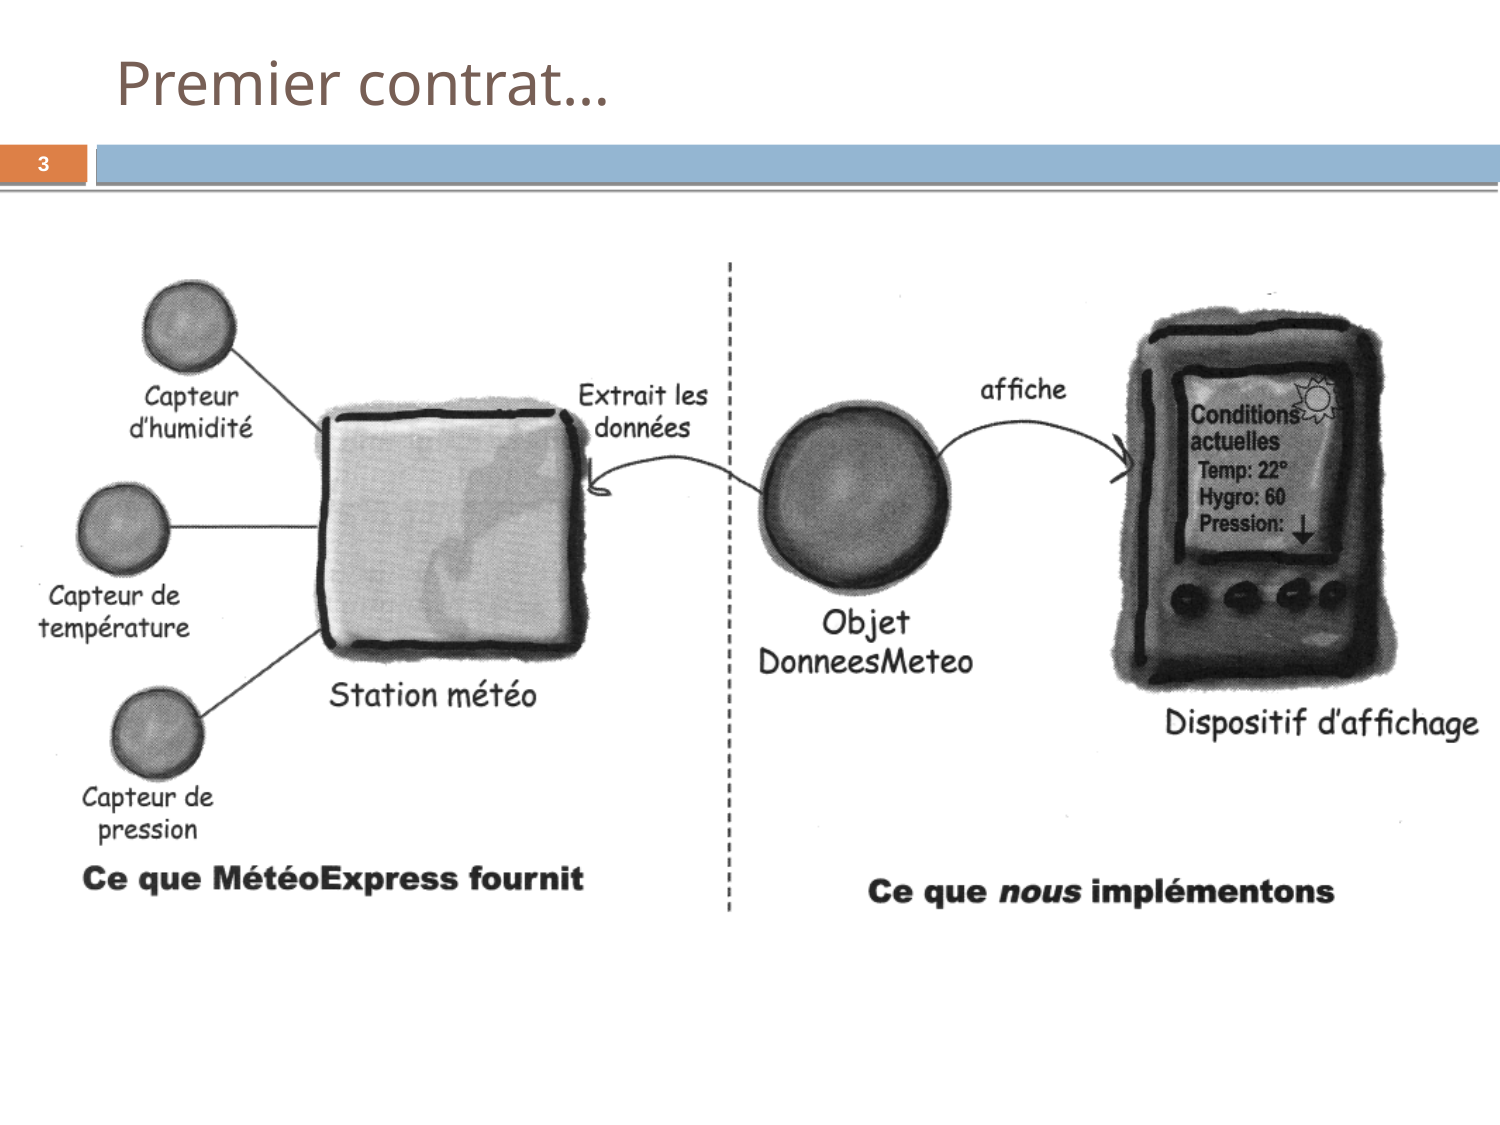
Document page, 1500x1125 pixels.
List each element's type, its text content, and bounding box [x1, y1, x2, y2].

title Premier contrat… [100, 37, 1438, 126]
picture [18, 240, 1500, 929]
slide_number <numéro> [0, 143, 88, 184]
